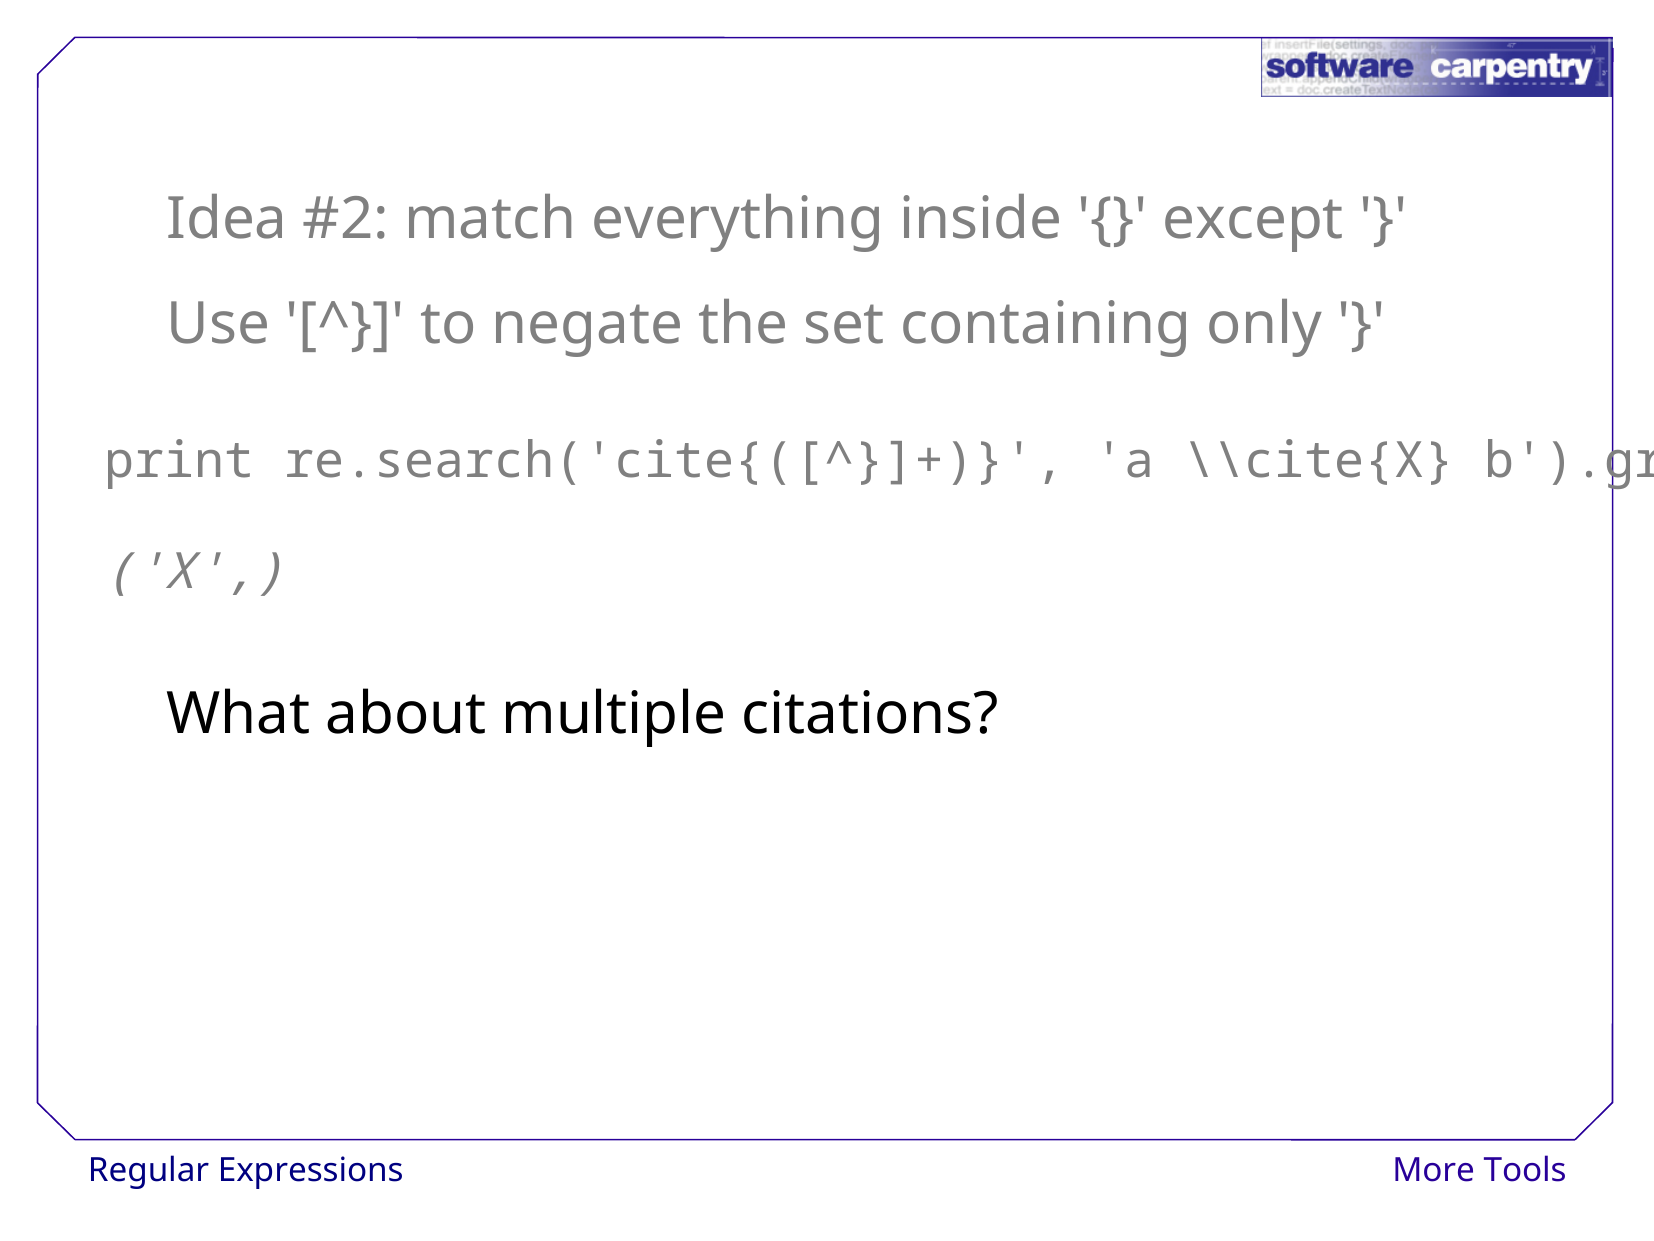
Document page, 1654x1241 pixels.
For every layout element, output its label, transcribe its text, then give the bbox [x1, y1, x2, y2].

text_box What about multiple citations? [151, 632, 1530, 753]
picture [1261, 39, 1613, 97]
text_box print re.search('cite{([^}]+)}', 'a \\cite{X} b').groups() ('X',) [89, 425, 1512, 613]
text_box Idea #2: match everything inside '{}' except '}' Use '[^}]' to negate the set containing only '}' [151, 137, 1530, 364]
